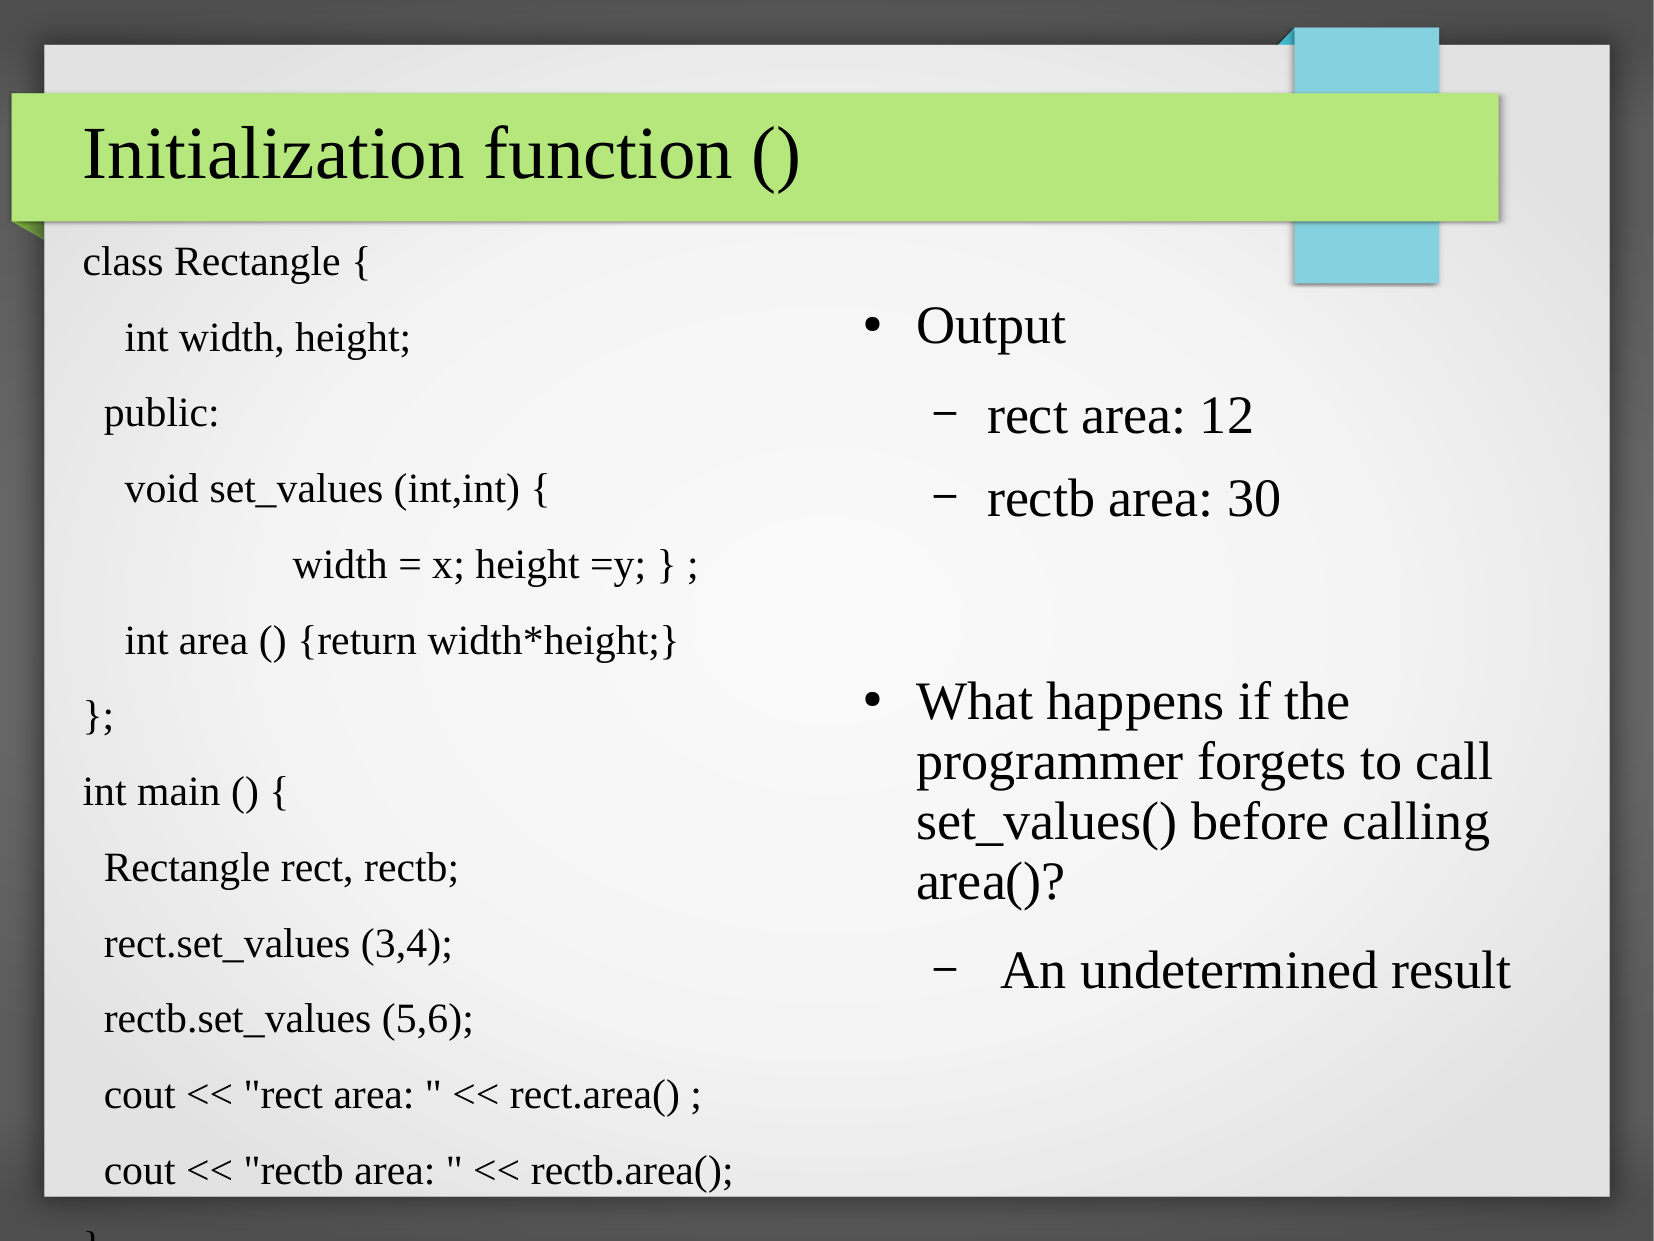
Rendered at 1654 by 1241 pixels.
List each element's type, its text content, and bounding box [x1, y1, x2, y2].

list class Rectangle { int width, height; public: void set_values (int,int) { width = x; height =y; } ; int area () {return width*height;} }; int main () { Rectangle rect, rectb; rect.set_values (3,4); rectb.set_values (5,6); cout << "rect area: " << rect.area() ; cout << "rectb area: " << rectb.area(); } [82, 238, 809, 1241]
list Output rect area: 12 rectb area: 30 [845, 295, 1572, 639]
title Initialization function () [82, 94, 1264, 213]
list What happens if the programmer forgets to call set_values() before calling area()? An undetermined result [845, 670, 1572, 1015]
picture [0, 0, 1654, 1241]
